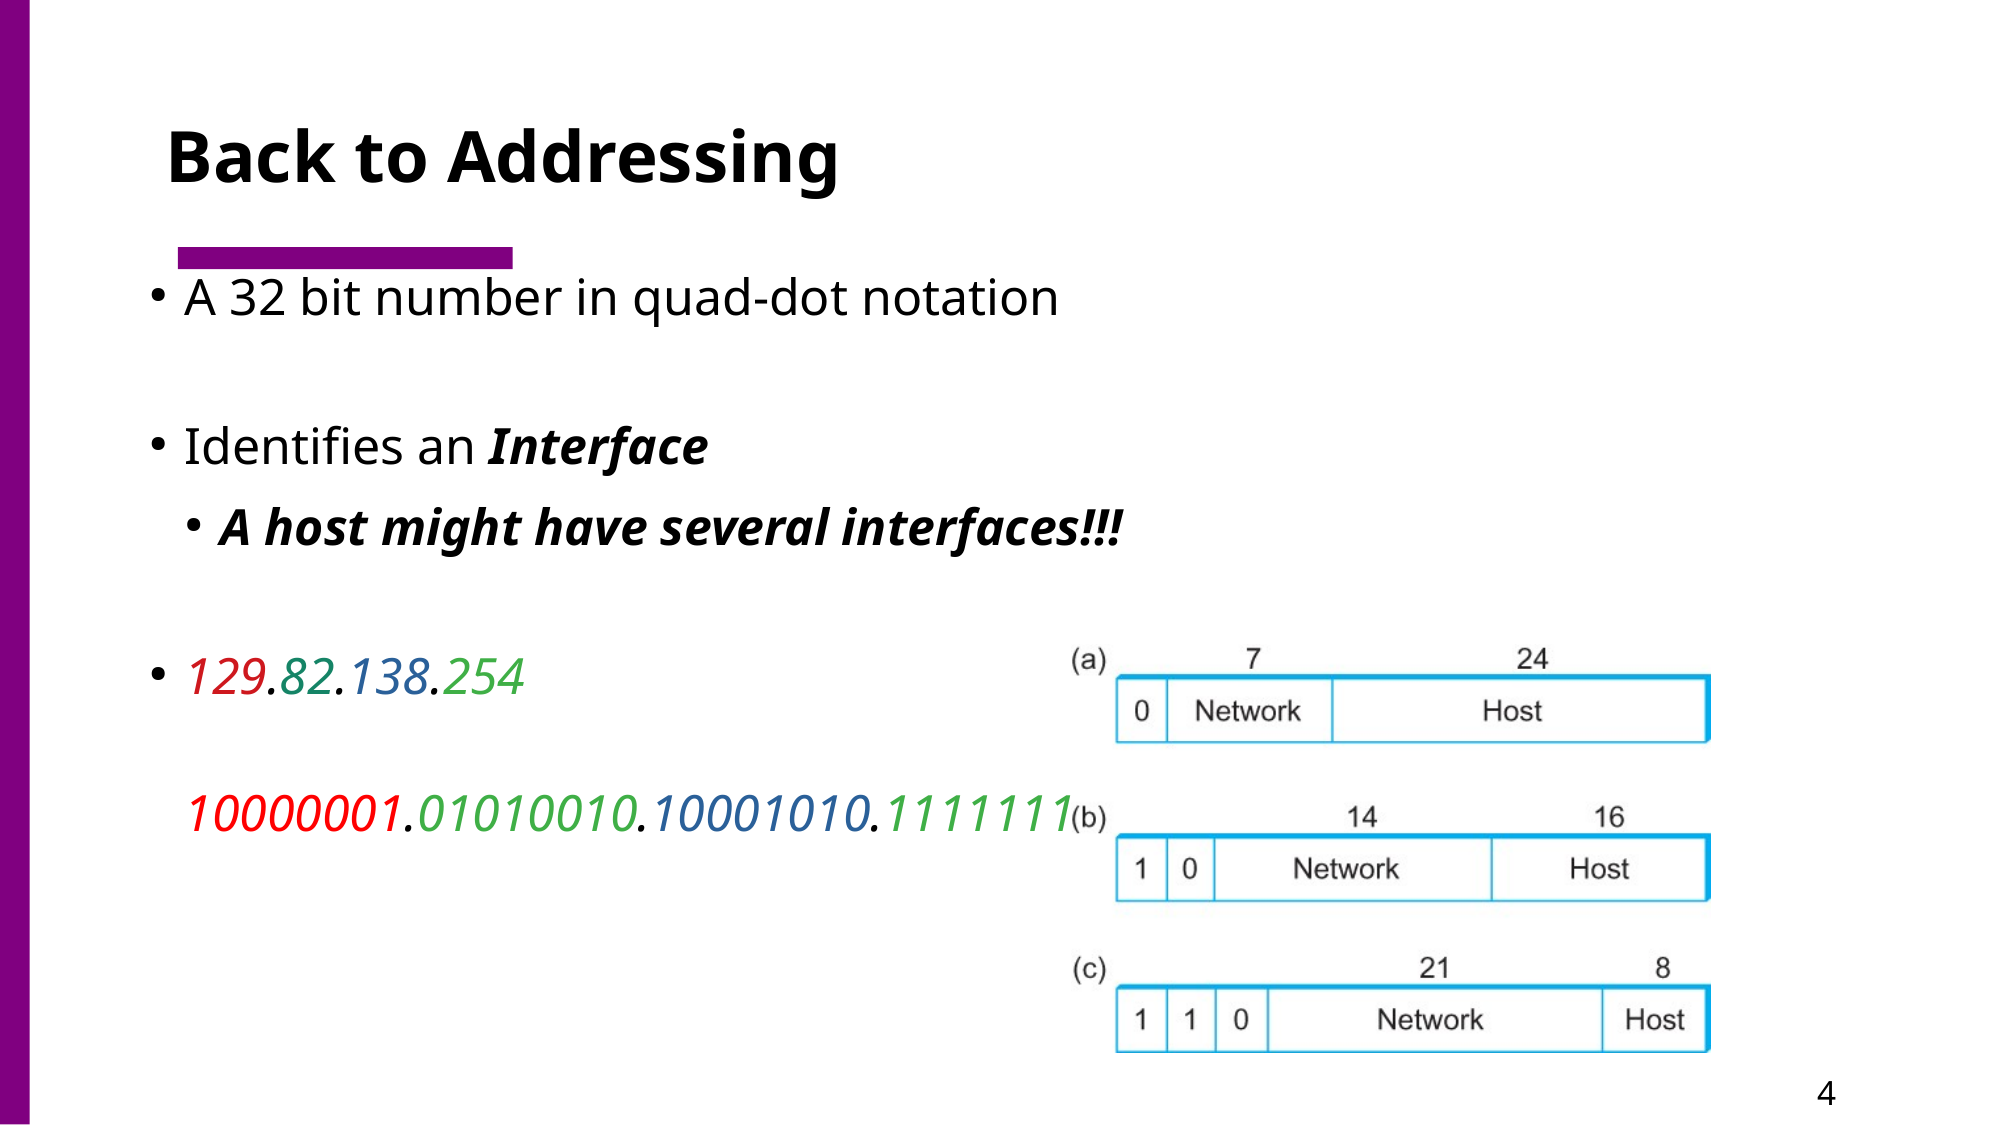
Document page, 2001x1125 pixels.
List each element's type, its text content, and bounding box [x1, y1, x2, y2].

picture [1071, 644, 1711, 1053]
text_box Back to Addressing [151, 0, 1849, 212]
text_box A 32 bit number in quad-dot notation Identifies an Interface A host might have several interfaces!!! 129.82.138.254 10000001.01010010.10001010.11111110 [63, 254, 1921, 1087]
